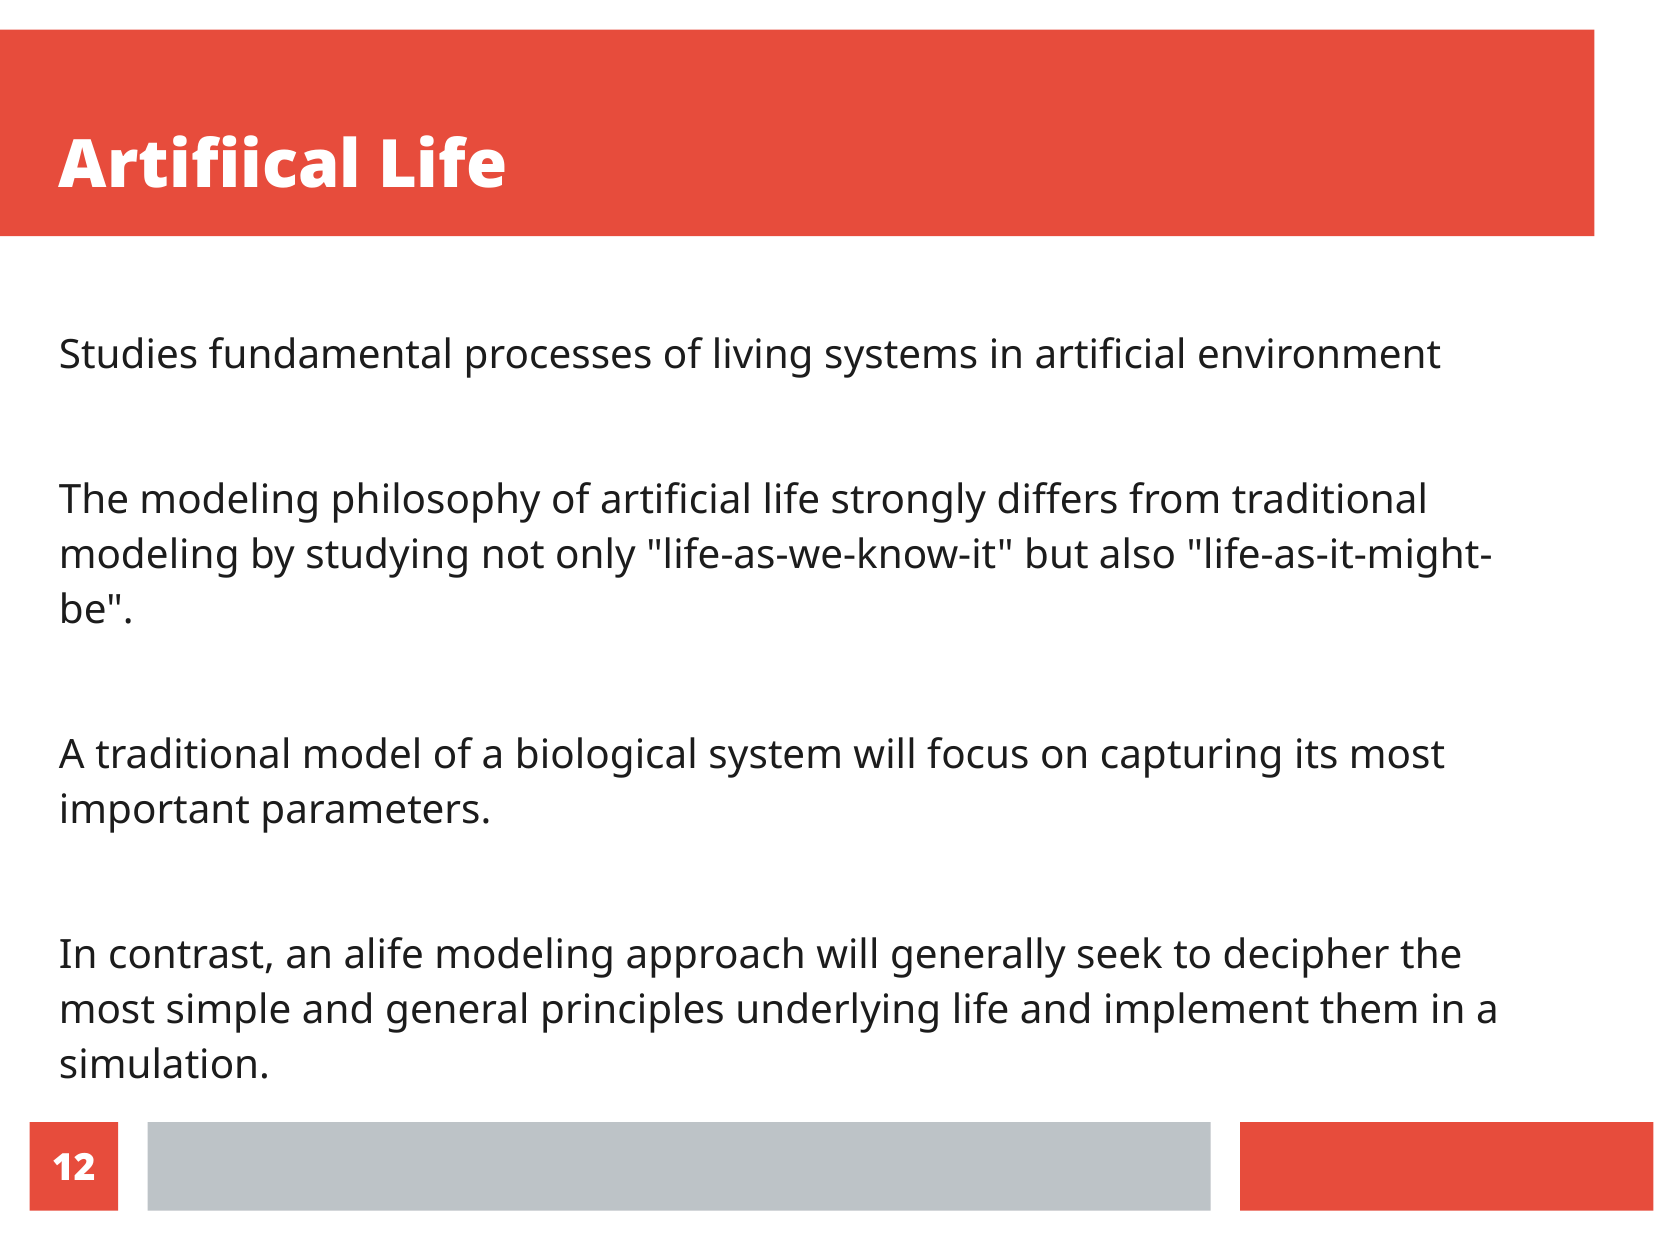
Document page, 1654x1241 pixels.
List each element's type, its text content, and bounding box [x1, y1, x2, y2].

list Studies fundamental processes of living systems in artificial environment The modeling philosophy of artificial life strongly differs from traditional modeling by studying not only "life-as-we-know-it" but also "life-as-it-might-be". A traditional model of a biological system will focus on capturing its most important parameters. In contrast, an alife modeling approach will generally seek to decipher the most simple and general principles underlying life and implement them in a simulation. [59, 324, 1565, 1093]
title Artifiical Life [59, 59, 1595, 207]
